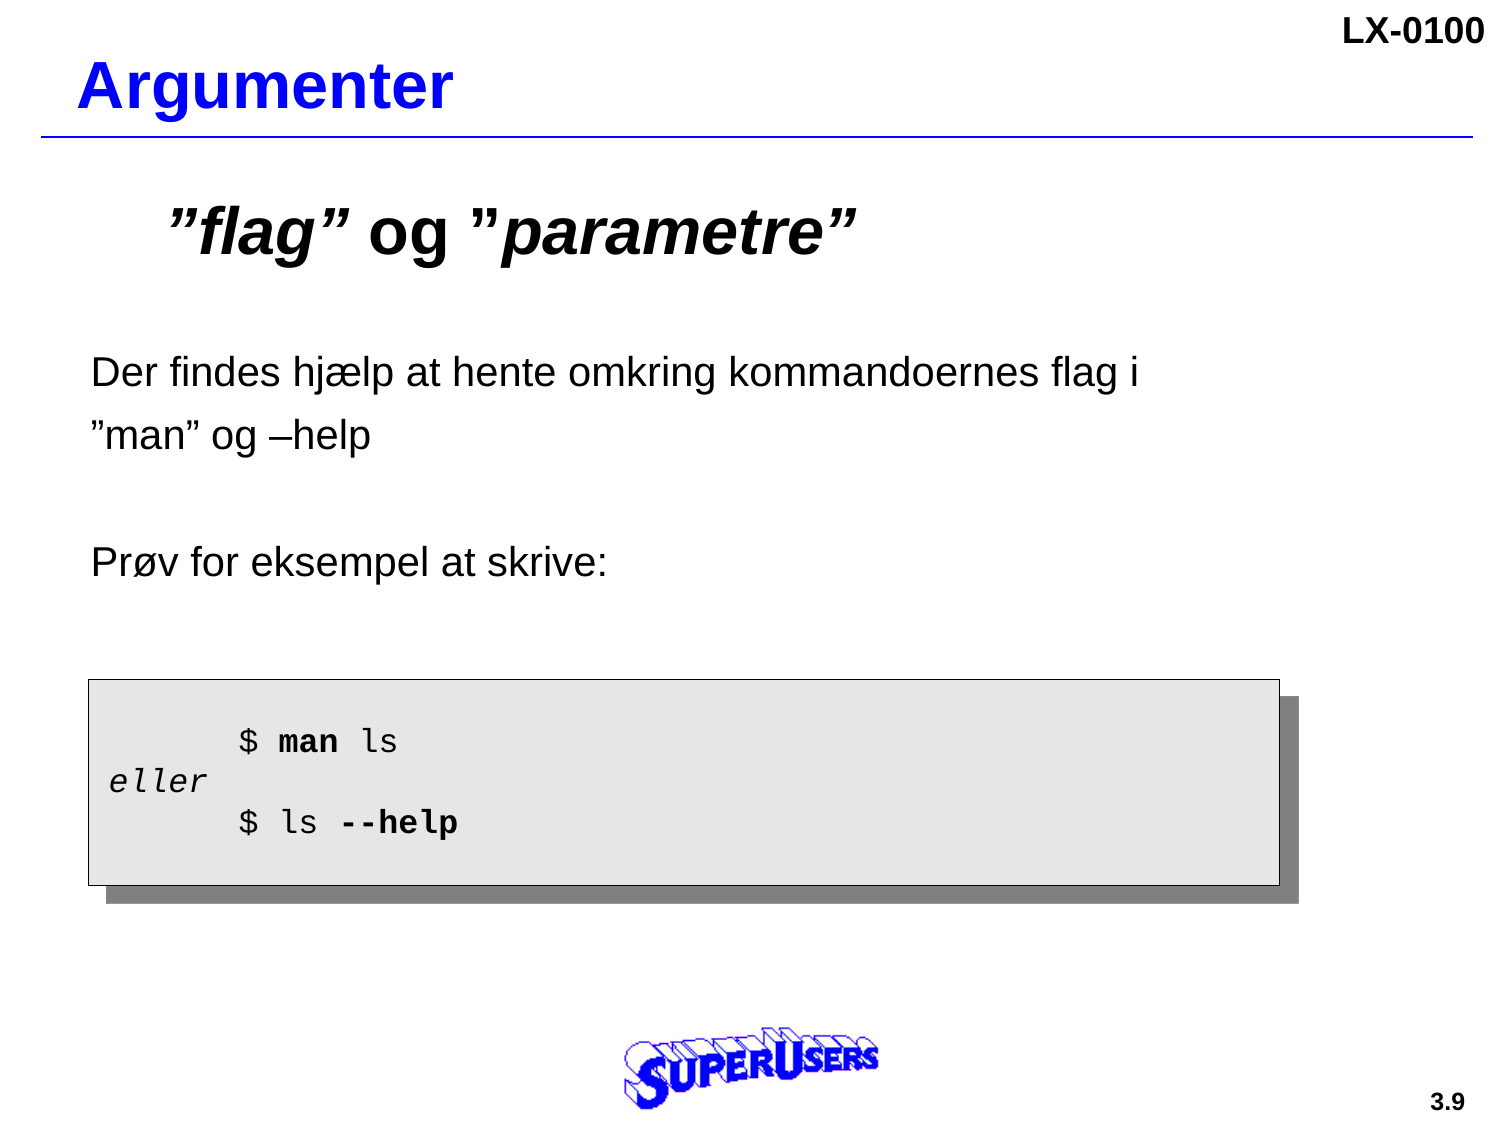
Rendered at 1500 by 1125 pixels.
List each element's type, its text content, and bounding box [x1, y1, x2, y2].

text_box $ man ls eller $ ls --help [88, 679, 1280, 886]
picture [620, 1023, 880, 1111]
list ”flag” og ”parametre” Der findes hjælp at hente omkring kommandoernes flag i ”man” og –help Prøv for eksempel at skrive: [76, 189, 1406, 621]
title Argumenter [76, 39, 1424, 126]
